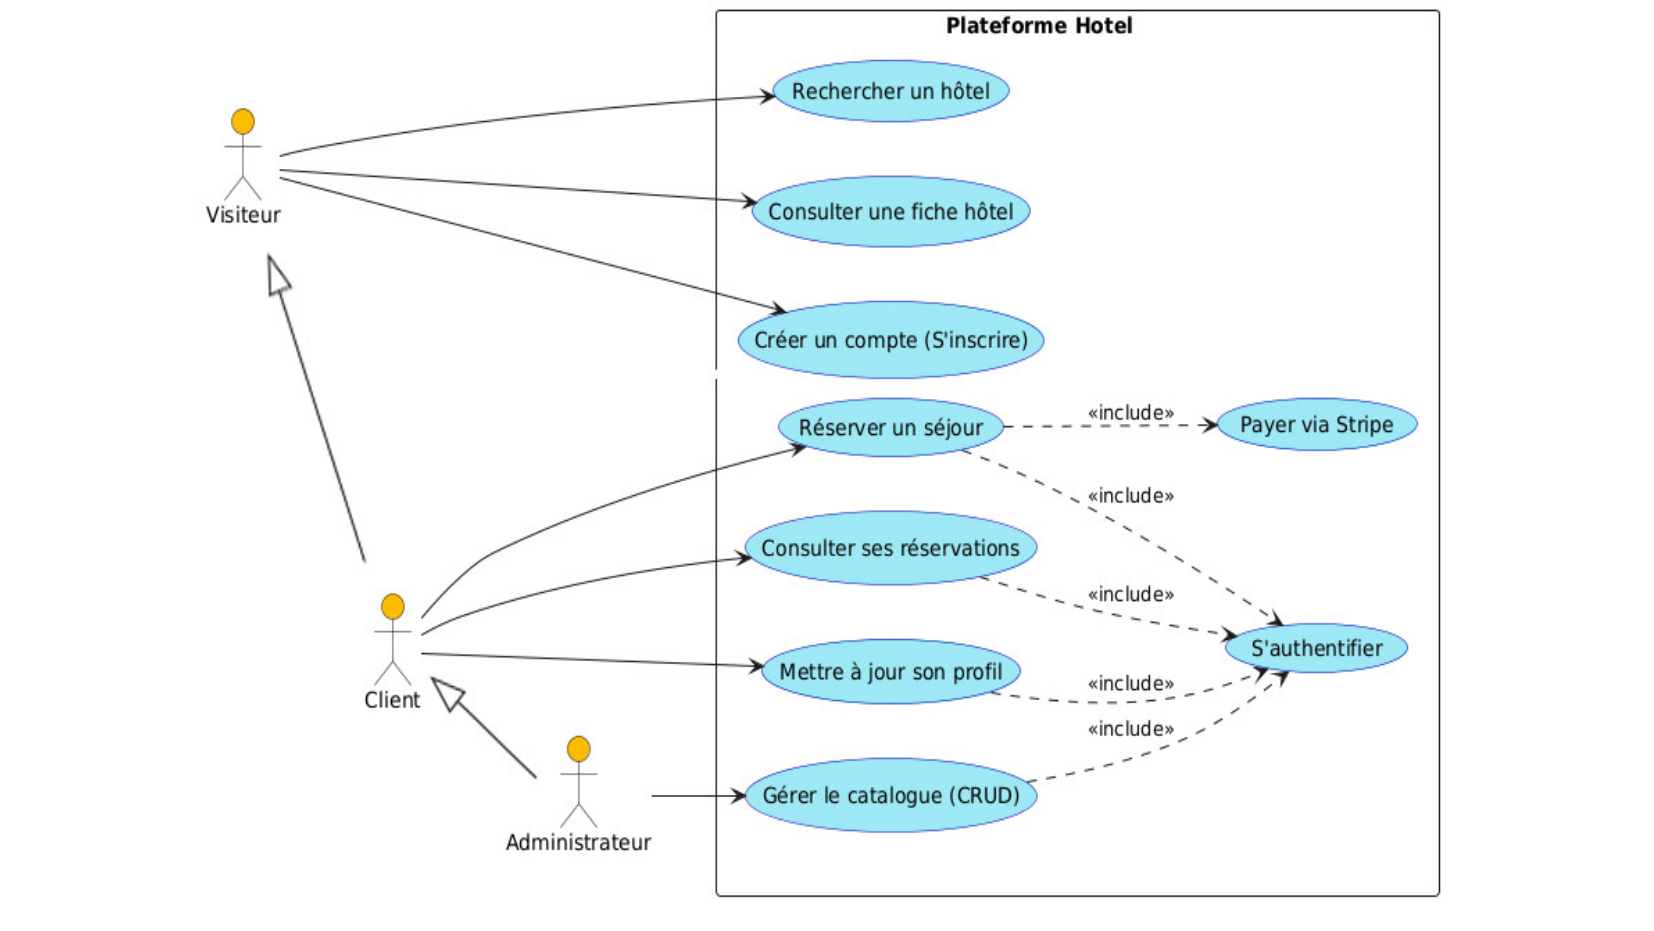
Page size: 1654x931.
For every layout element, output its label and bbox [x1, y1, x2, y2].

picture [198, 0, 1457, 916]
